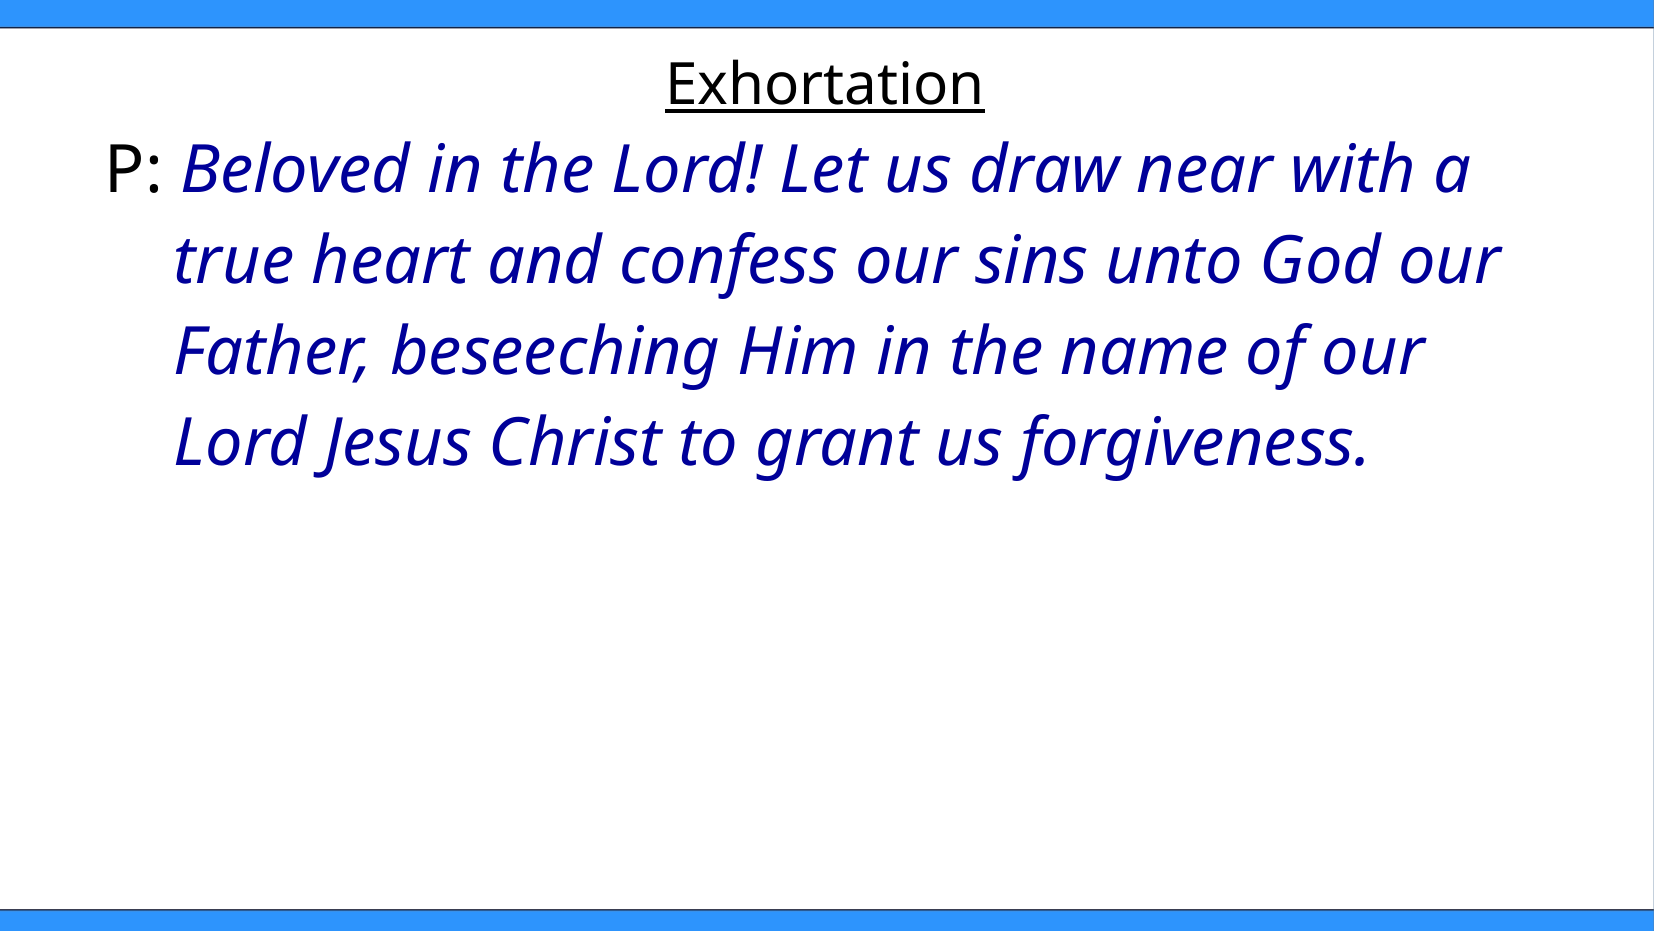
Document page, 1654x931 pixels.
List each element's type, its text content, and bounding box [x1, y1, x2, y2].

text_box Exhortation P: Beloved in the Lord! Let us draw near with a true heart and confess our sins unto God our Father, beseeching Him in the name of our Lord Jesus Christ to grant us forgiveness. [90, 34, 1561, 616]
picture [0, 0, 1654, 931]
